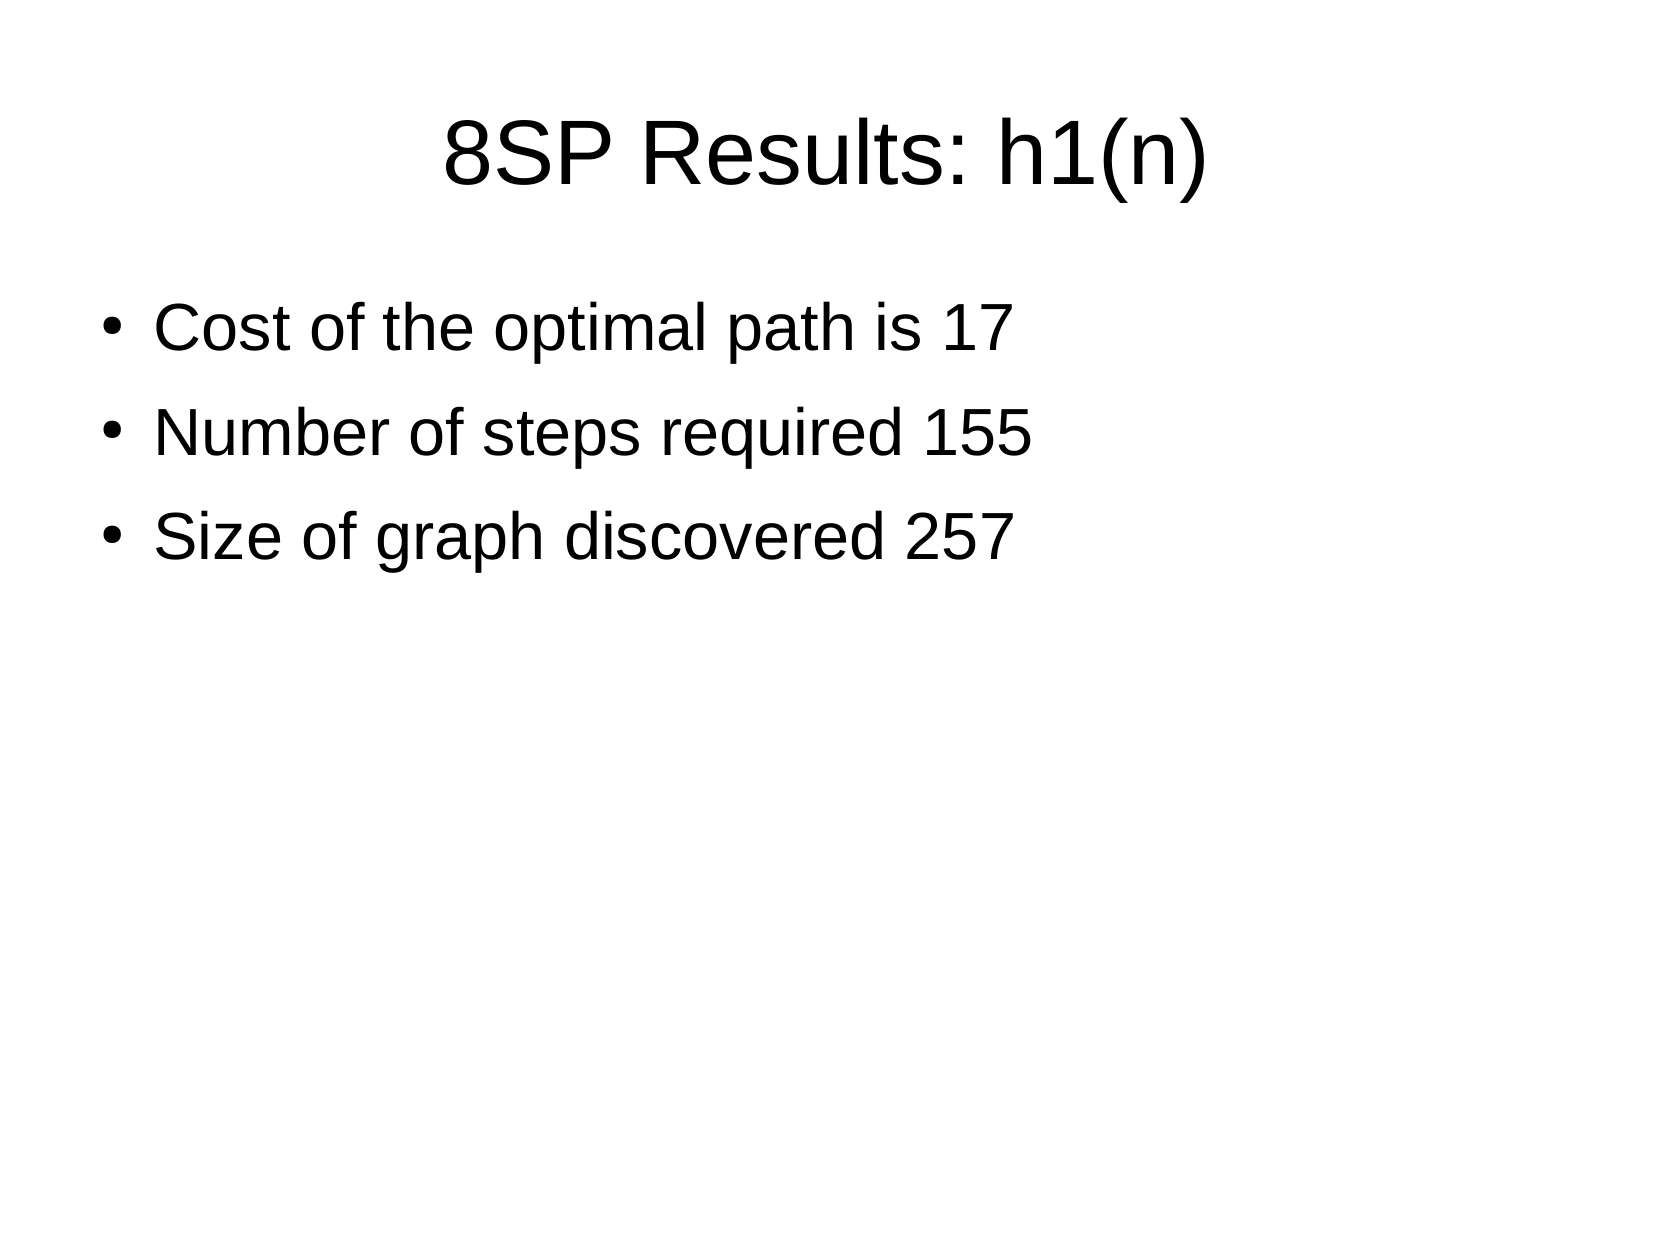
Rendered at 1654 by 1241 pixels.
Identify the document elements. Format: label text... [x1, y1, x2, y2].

title 8SP Results: h1(n) [82, 49, 1571, 257]
list Cost of the optimal path is 17 Number of steps required 155 Size of graph discovered 257 [82, 290, 1538, 1010]
